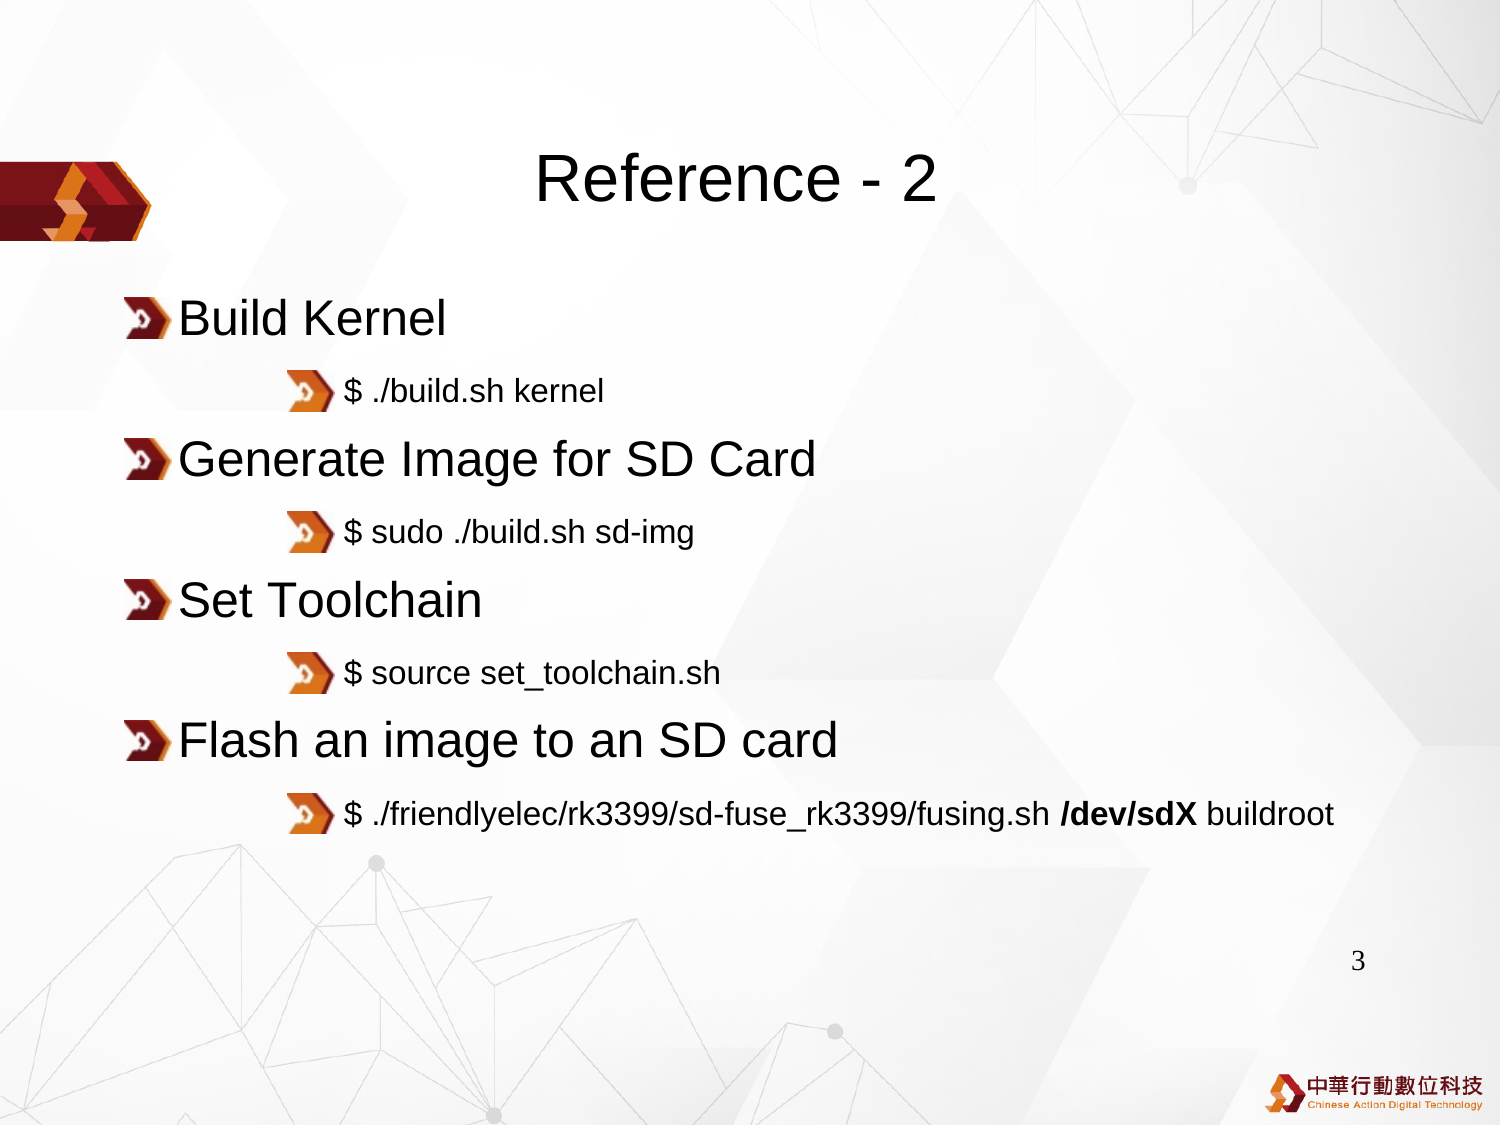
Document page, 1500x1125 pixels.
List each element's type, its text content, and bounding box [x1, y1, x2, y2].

title Reference - 2 [107, 101, 1367, 255]
picture [0, 0, 1500, 1125]
list Build Kernel $ ./build.sh kernel Generate Image for SD Card $ sudo ./build.sh sd-img Set Toolchain $ source set_toolchain.sh Flash an image to an SD card $ ./friendlyelec/rk3399/sd-fuse_rk3399/fusing.sh /dev/sdX buildroot [107, 290, 1425, 943]
